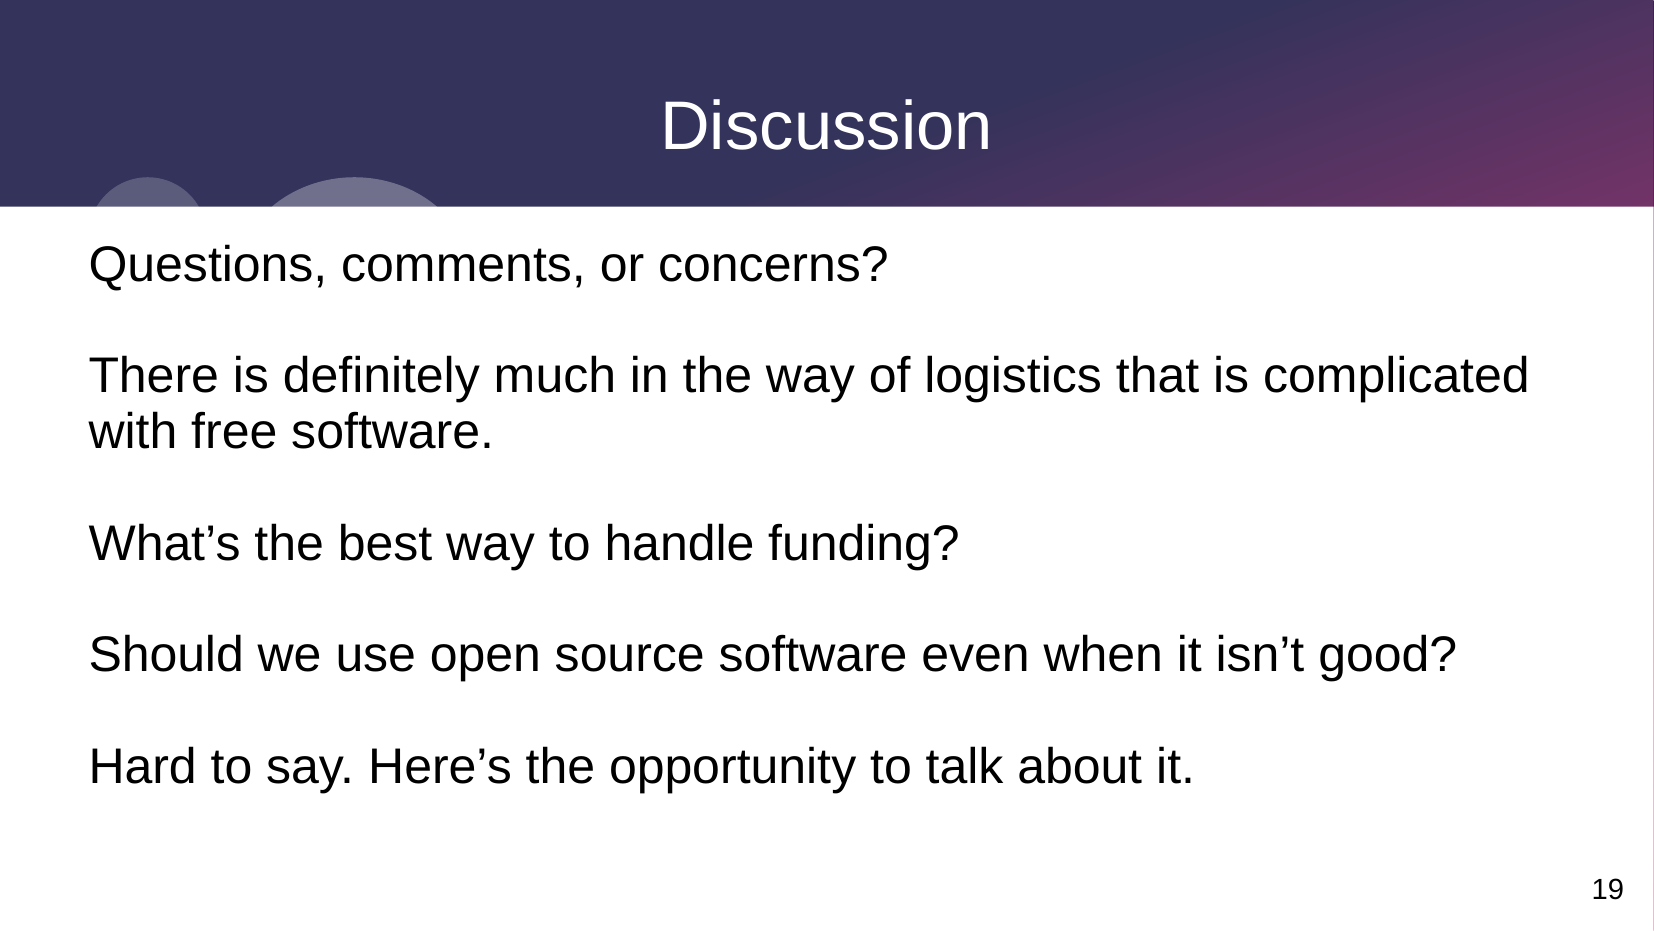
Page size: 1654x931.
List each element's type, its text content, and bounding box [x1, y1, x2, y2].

subtitle Questions, comments, or concerns? There is definitely much in the way of logistics that is complicated with free software. What’s the best way to handle funding? Should we use open source software even when it isn’t good? Hard to say. Here’s the opportunity to talk about it. [88, 236, 1565, 827]
title Discussion [88, 44, 1565, 207]
